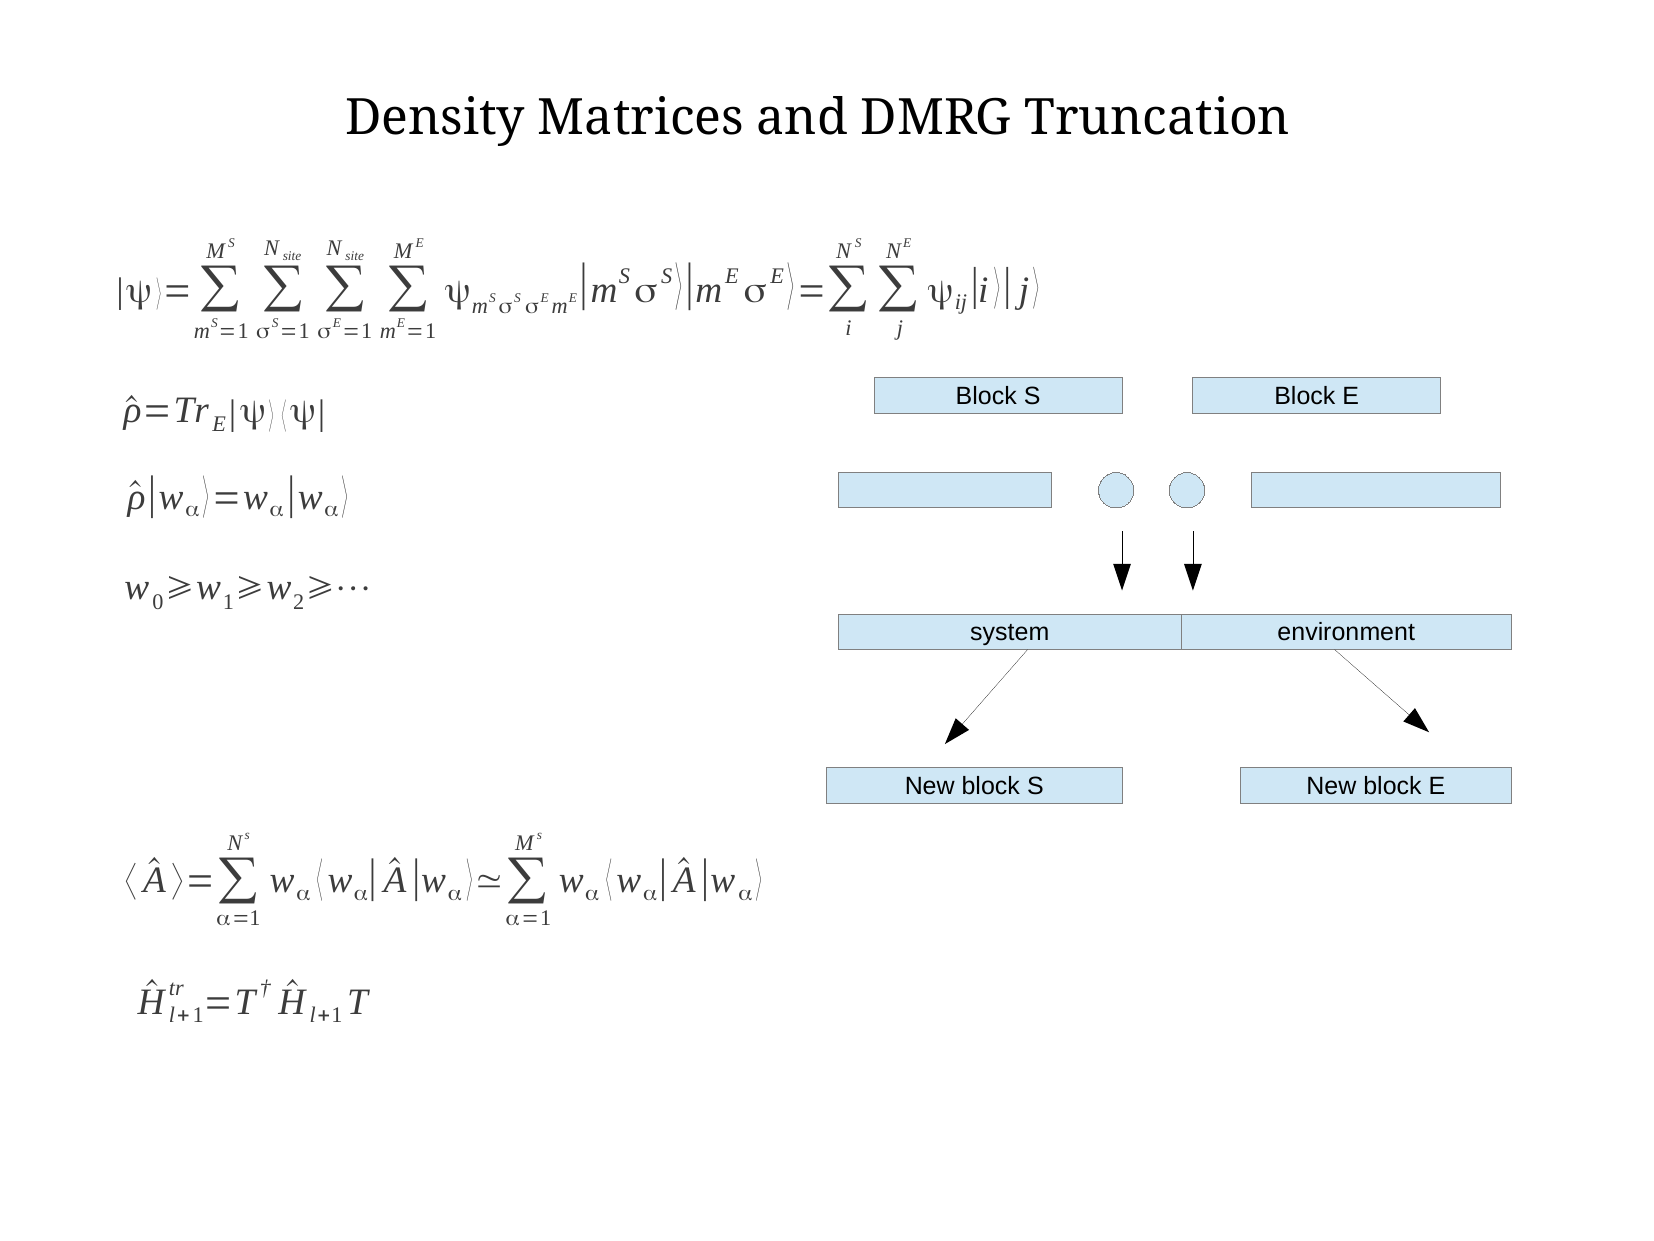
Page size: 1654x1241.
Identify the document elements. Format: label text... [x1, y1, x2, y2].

text_box system [838, 614, 1181, 650]
text_box [838, 472, 1052, 508]
text_box New block S [826, 767, 1123, 804]
text_box [1251, 472, 1501, 508]
text_box New block E [1240, 767, 1512, 804]
chart [129, 975, 379, 1028]
chart [114, 389, 335, 437]
title Density Matrices and DMRG Truncation [124, 70, 1512, 160]
chart [106, 235, 1047, 343]
text_box environment [1181, 614, 1512, 650]
chart [118, 566, 379, 614]
text_box Block E [1192, 377, 1441, 414]
text_box [1098, 472, 1134, 508]
chart [118, 826, 770, 931]
text_box Block S [874, 377, 1123, 414]
chart [118, 473, 356, 520]
text_box [1169, 472, 1205, 508]
